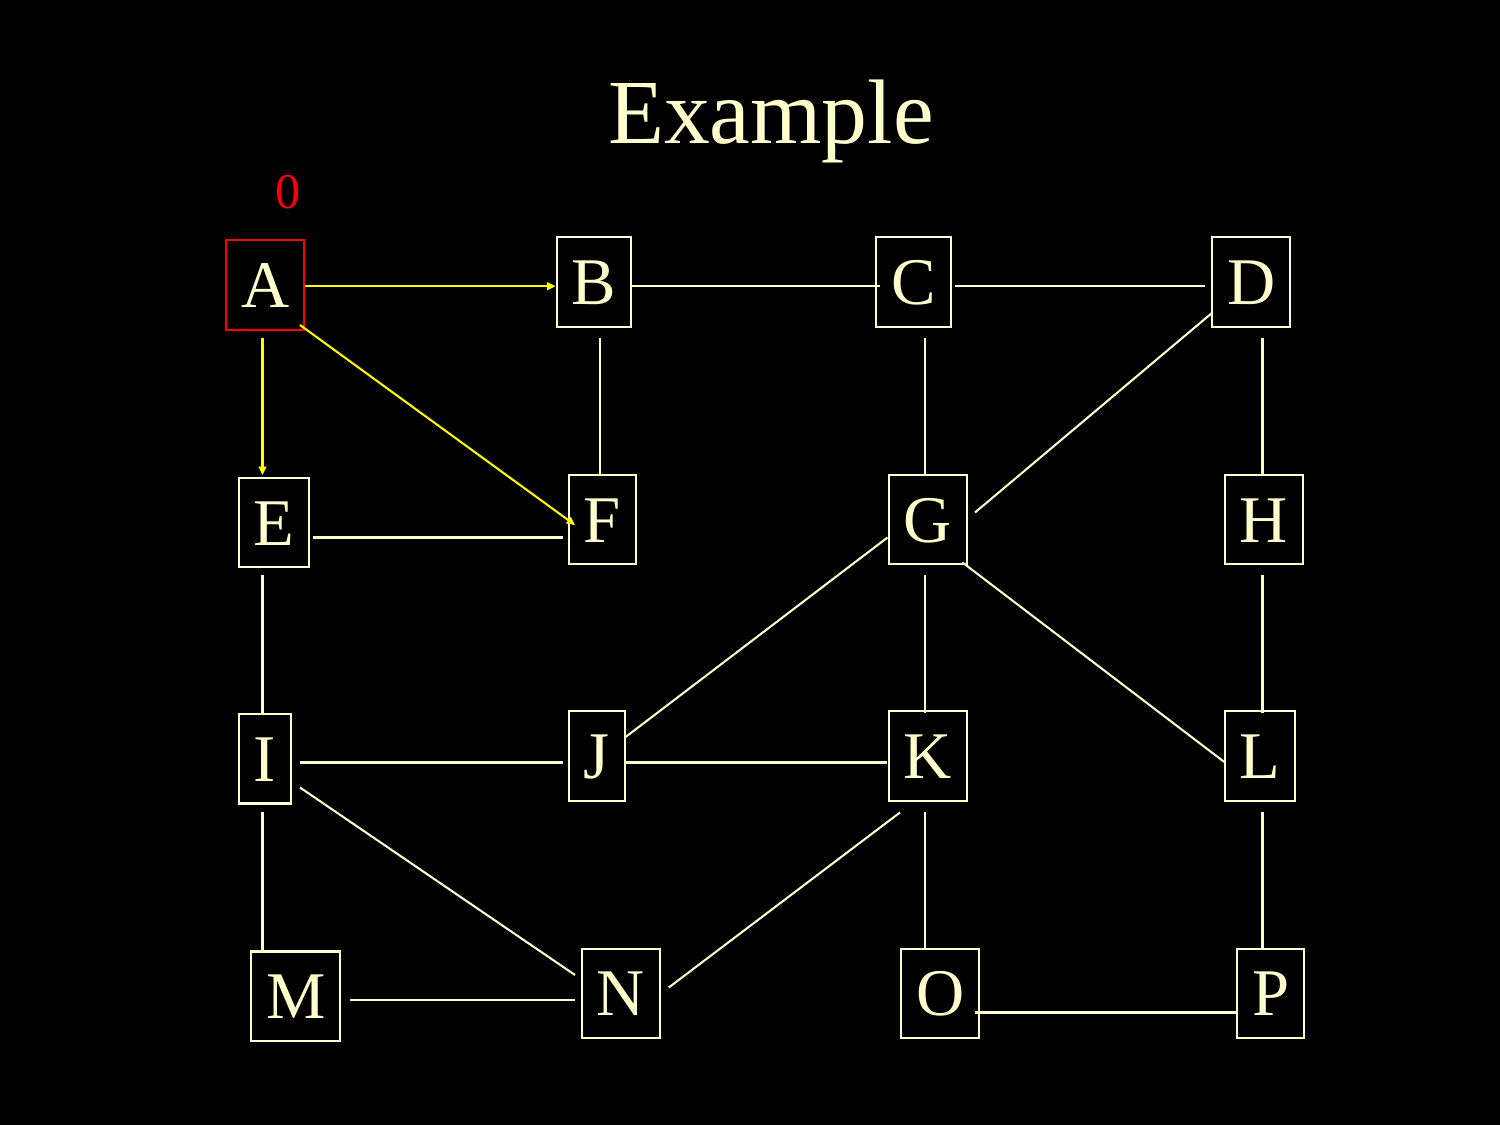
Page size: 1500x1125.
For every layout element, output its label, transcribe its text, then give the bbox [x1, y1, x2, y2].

text_box I [238, 713, 291, 804]
text_box A [226, 240, 305, 330]
text_box C [876, 237, 951, 327]
text_box P [1237, 948, 1305, 1039]
text_box L [1224, 711, 1296, 801]
text_box D [1212, 237, 1291, 327]
text_box K [888, 711, 967, 801]
text_box F [569, 474, 636, 565]
text_box O [901, 948, 980, 1039]
text_box E [238, 477, 310, 568]
text_box G [888, 474, 967, 565]
text_box N [581, 948, 660, 1039]
text_box H [1224, 474, 1303, 565]
text_box J [569, 711, 625, 801]
text_box B [556, 237, 632, 327]
title Example [42, 37, 1500, 188]
text_box M [251, 951, 341, 1042]
text_box 0 [260, 156, 315, 228]
